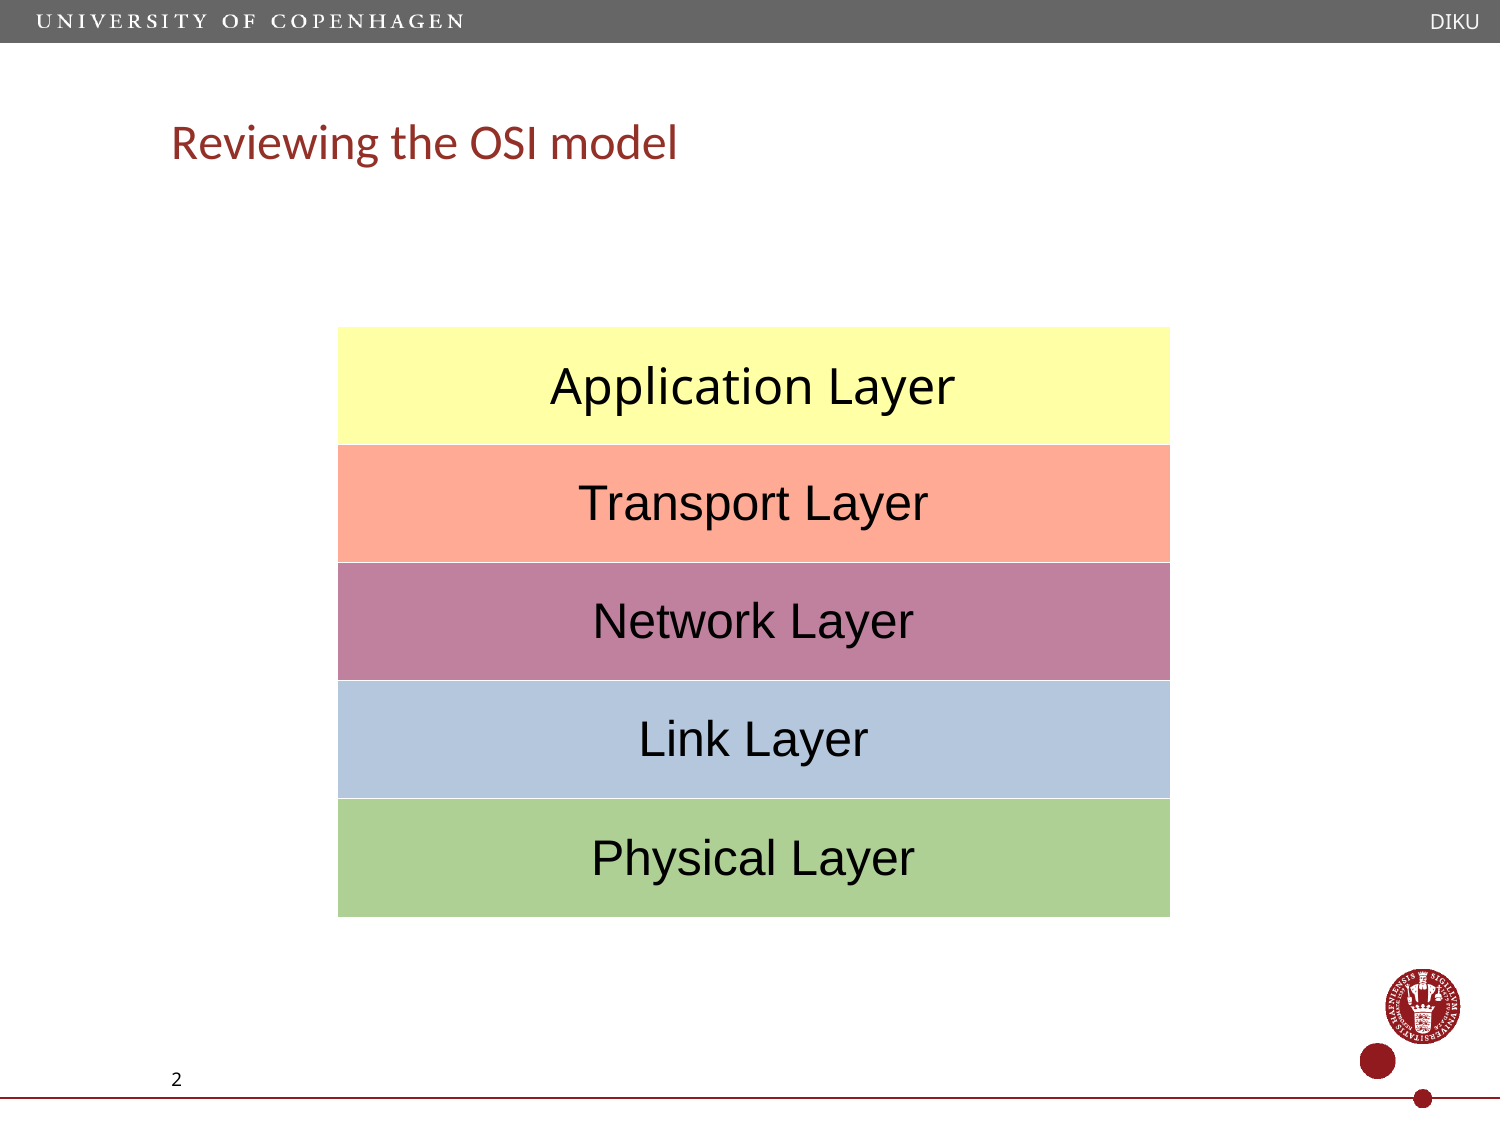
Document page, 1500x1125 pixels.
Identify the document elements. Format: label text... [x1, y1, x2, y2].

table_cell Network Layer [338, 563, 1170, 680]
picture [0, 910, 1500, 1122]
text_box DIKU [469, 0, 1495, 43]
text_box <number> [171, 1067, 522, 1092]
table_header Application Layer [338, 327, 1170, 444]
table_cell Physical Layer [338, 799, 1170, 917]
table_cell Link Layer [338, 681, 1170, 798]
table_cell Transport Layer [338, 445, 1170, 562]
text_box Reviewing the OSI model [171, 75, 1329, 171]
